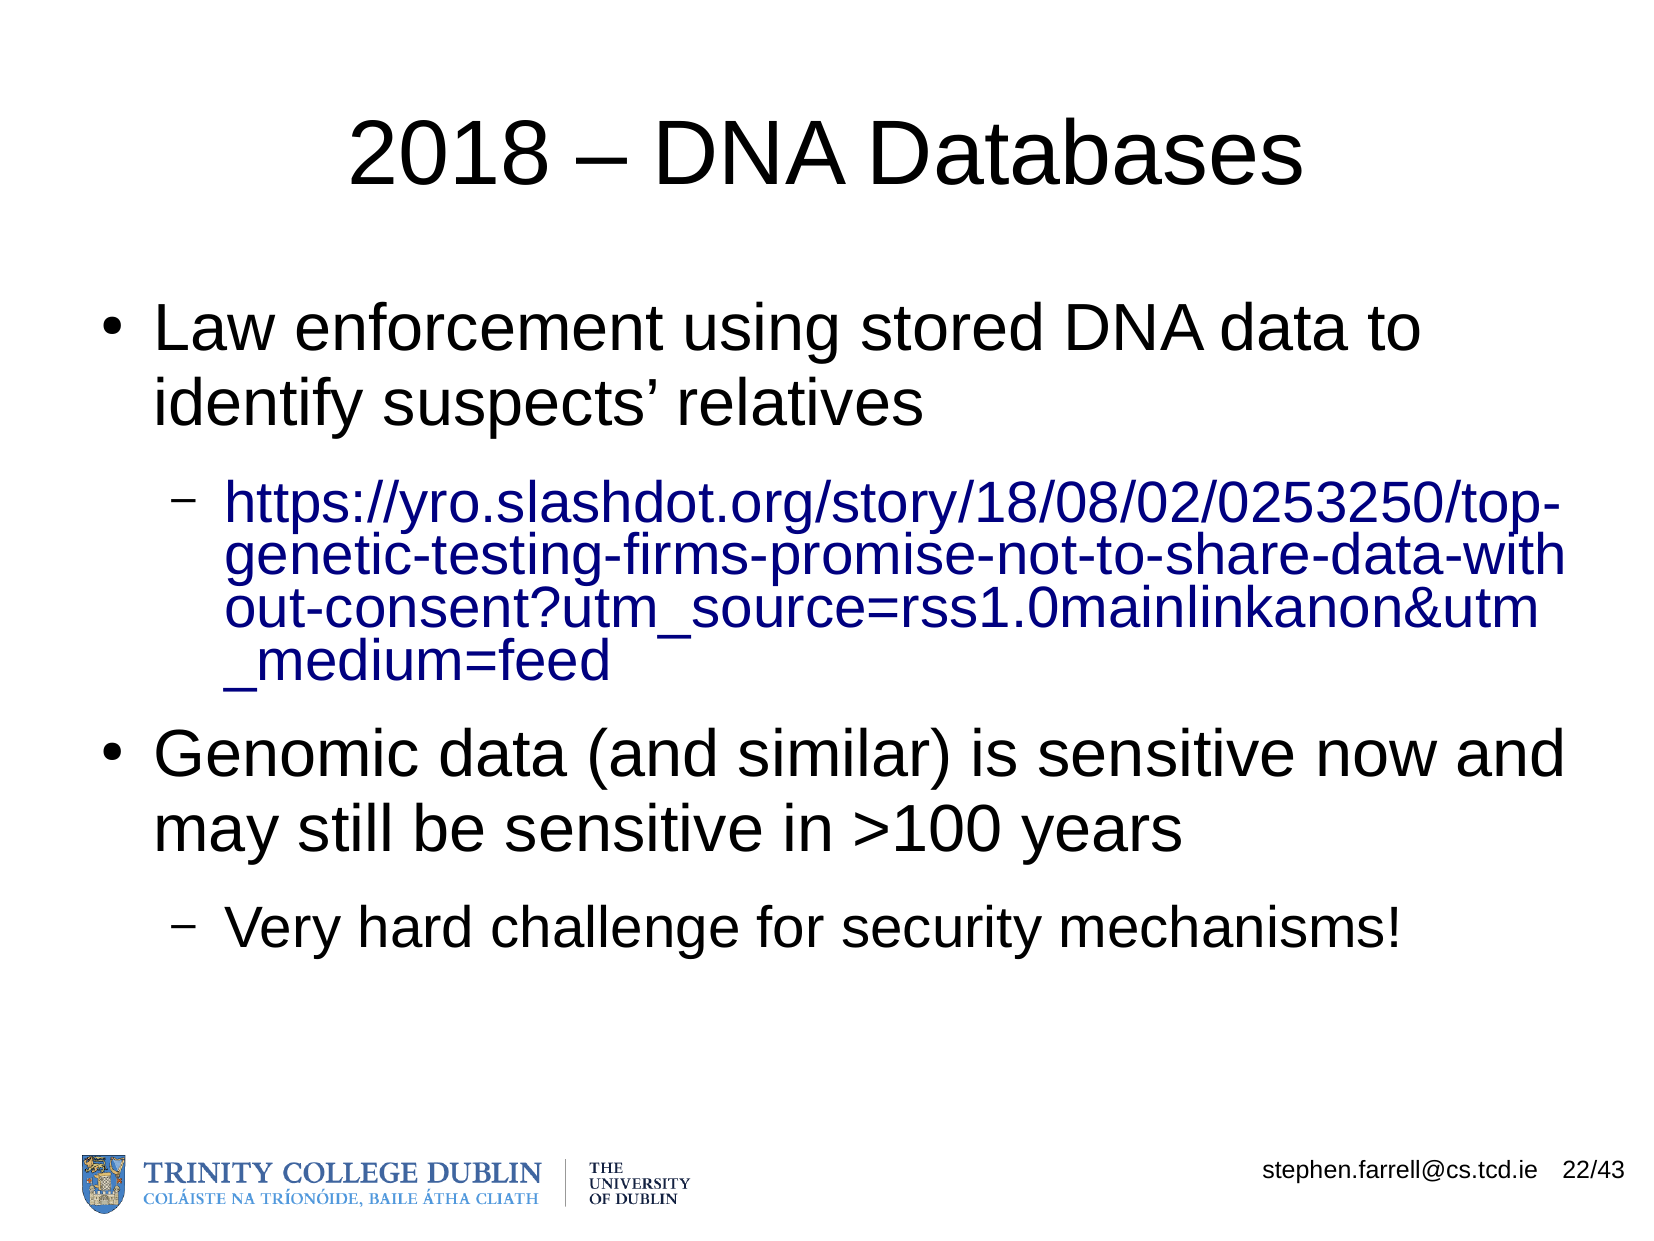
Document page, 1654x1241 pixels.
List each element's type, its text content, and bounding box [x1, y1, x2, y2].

title 2018 – DNA Databases [82, 49, 1571, 257]
picture [82, 1155, 694, 1214]
list Law enforcement using stored DNA data to identify suspects’ relatives https://yro.slashdot.org/story/18/08/02/0253250/top-genetic-testing-firms-promise-not-to-share-data-without-consent?utm_source=rss1.0mainlinkanon&utm_medium=feed Genomic data (and similar) is sensitive now and may still be sensitive in >100 years Very hard challenge for security mechanisms! [82, 290, 1571, 1010]
